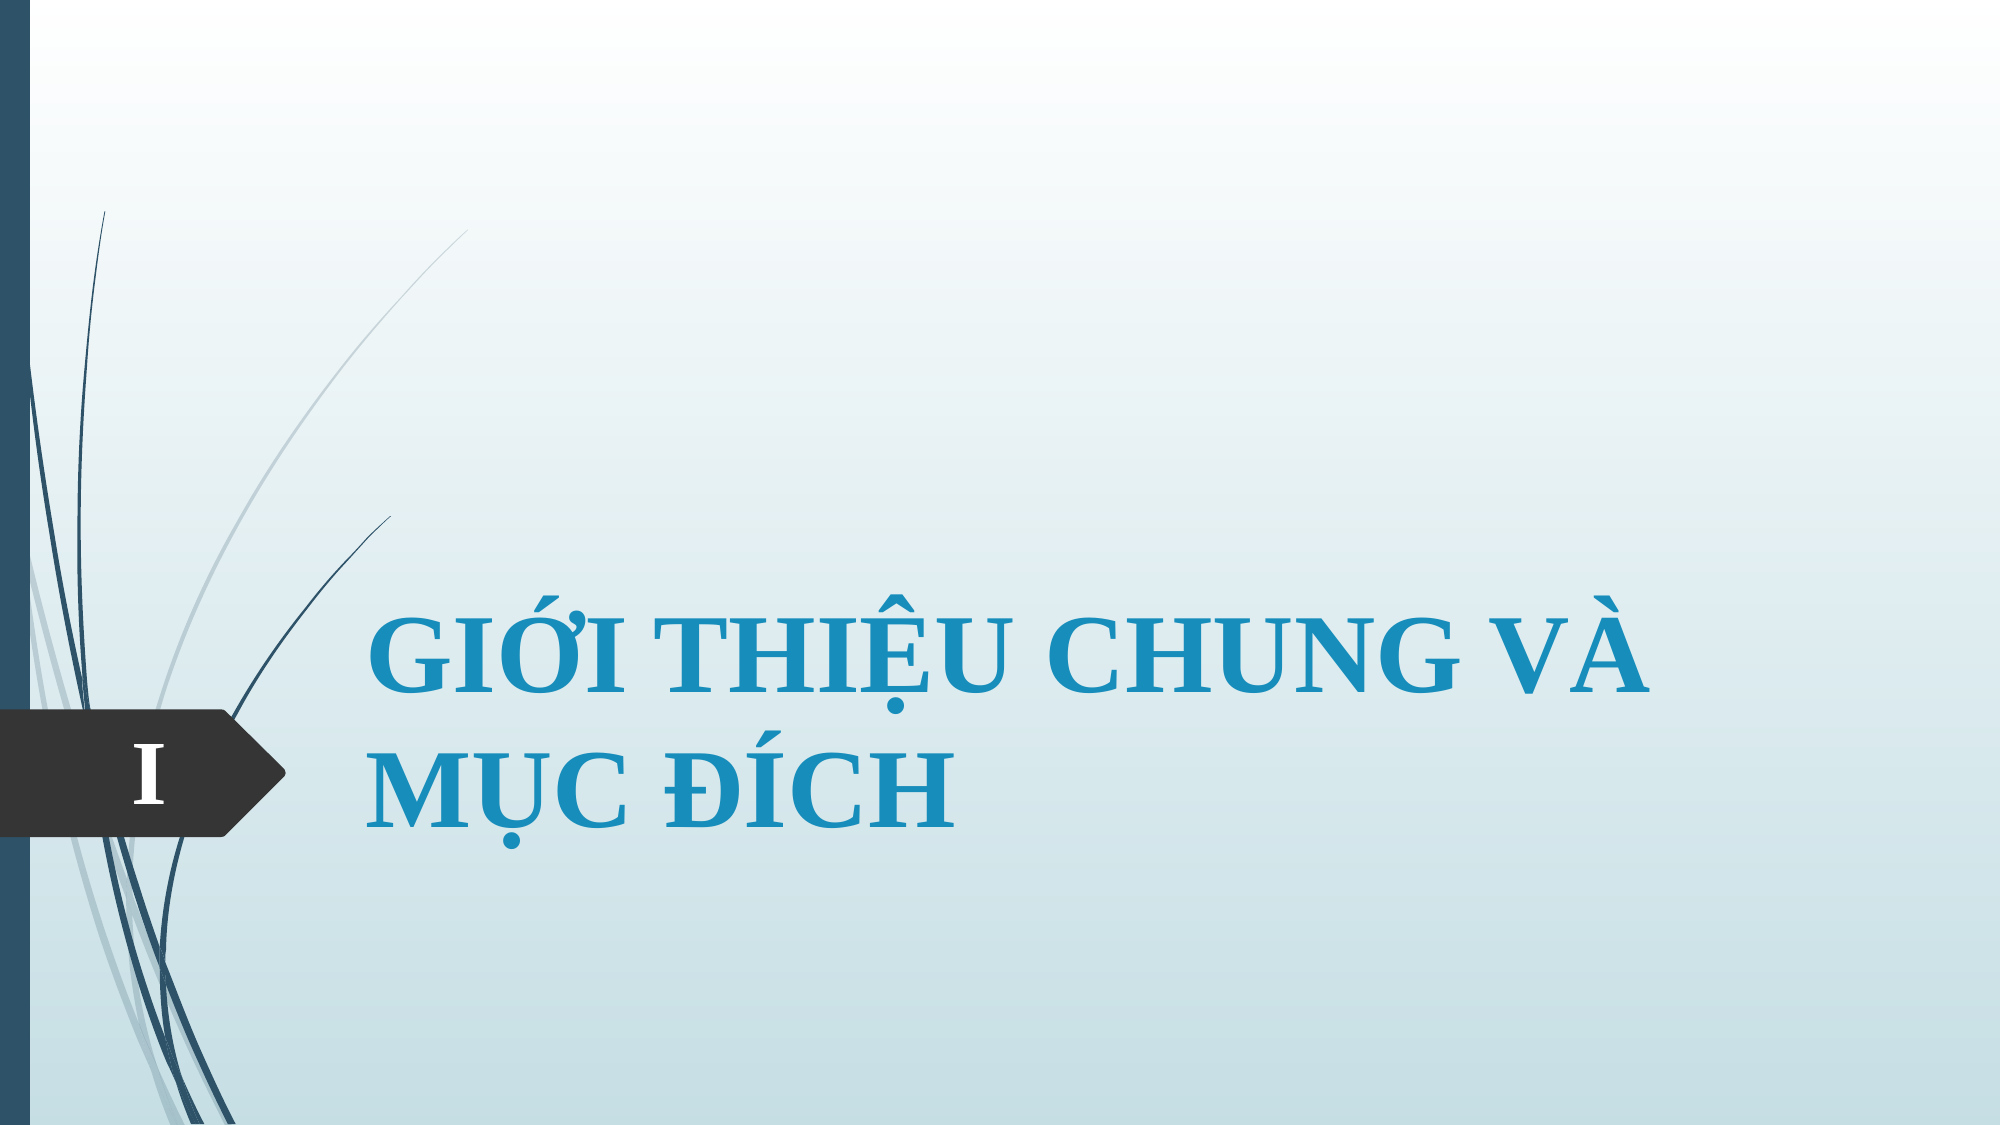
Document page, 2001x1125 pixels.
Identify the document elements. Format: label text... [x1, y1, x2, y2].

title GIỚI THIỆU CHUNG VÀ MỤC ĐÍCH [350, 486, 1813, 858]
text_box I [116, 705, 183, 830]
